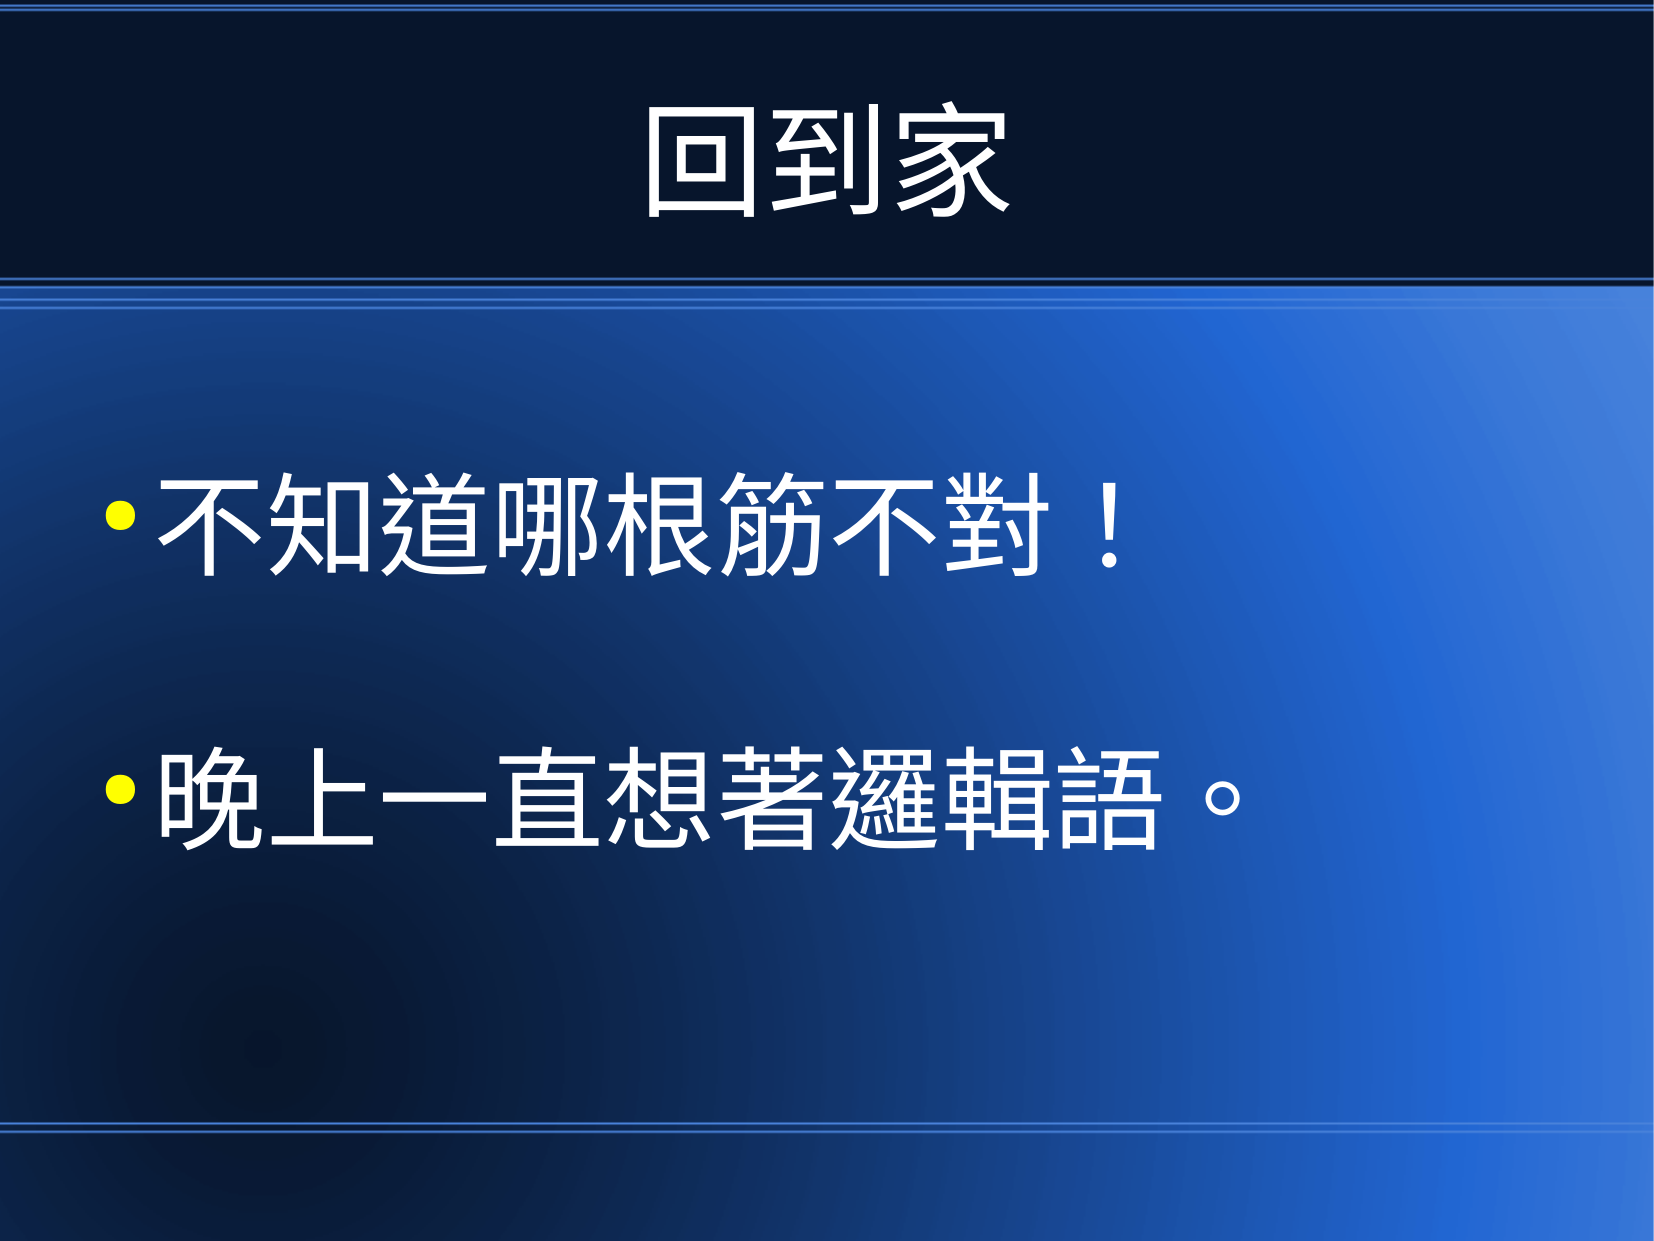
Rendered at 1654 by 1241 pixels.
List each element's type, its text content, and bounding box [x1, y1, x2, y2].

list 不知道哪根筋不對！ 晚上一直想著邏輯語。 [82, 355, 1571, 1241]
picture [0, 0, 1654, 1241]
title 回到家 [82, 49, 1571, 257]
